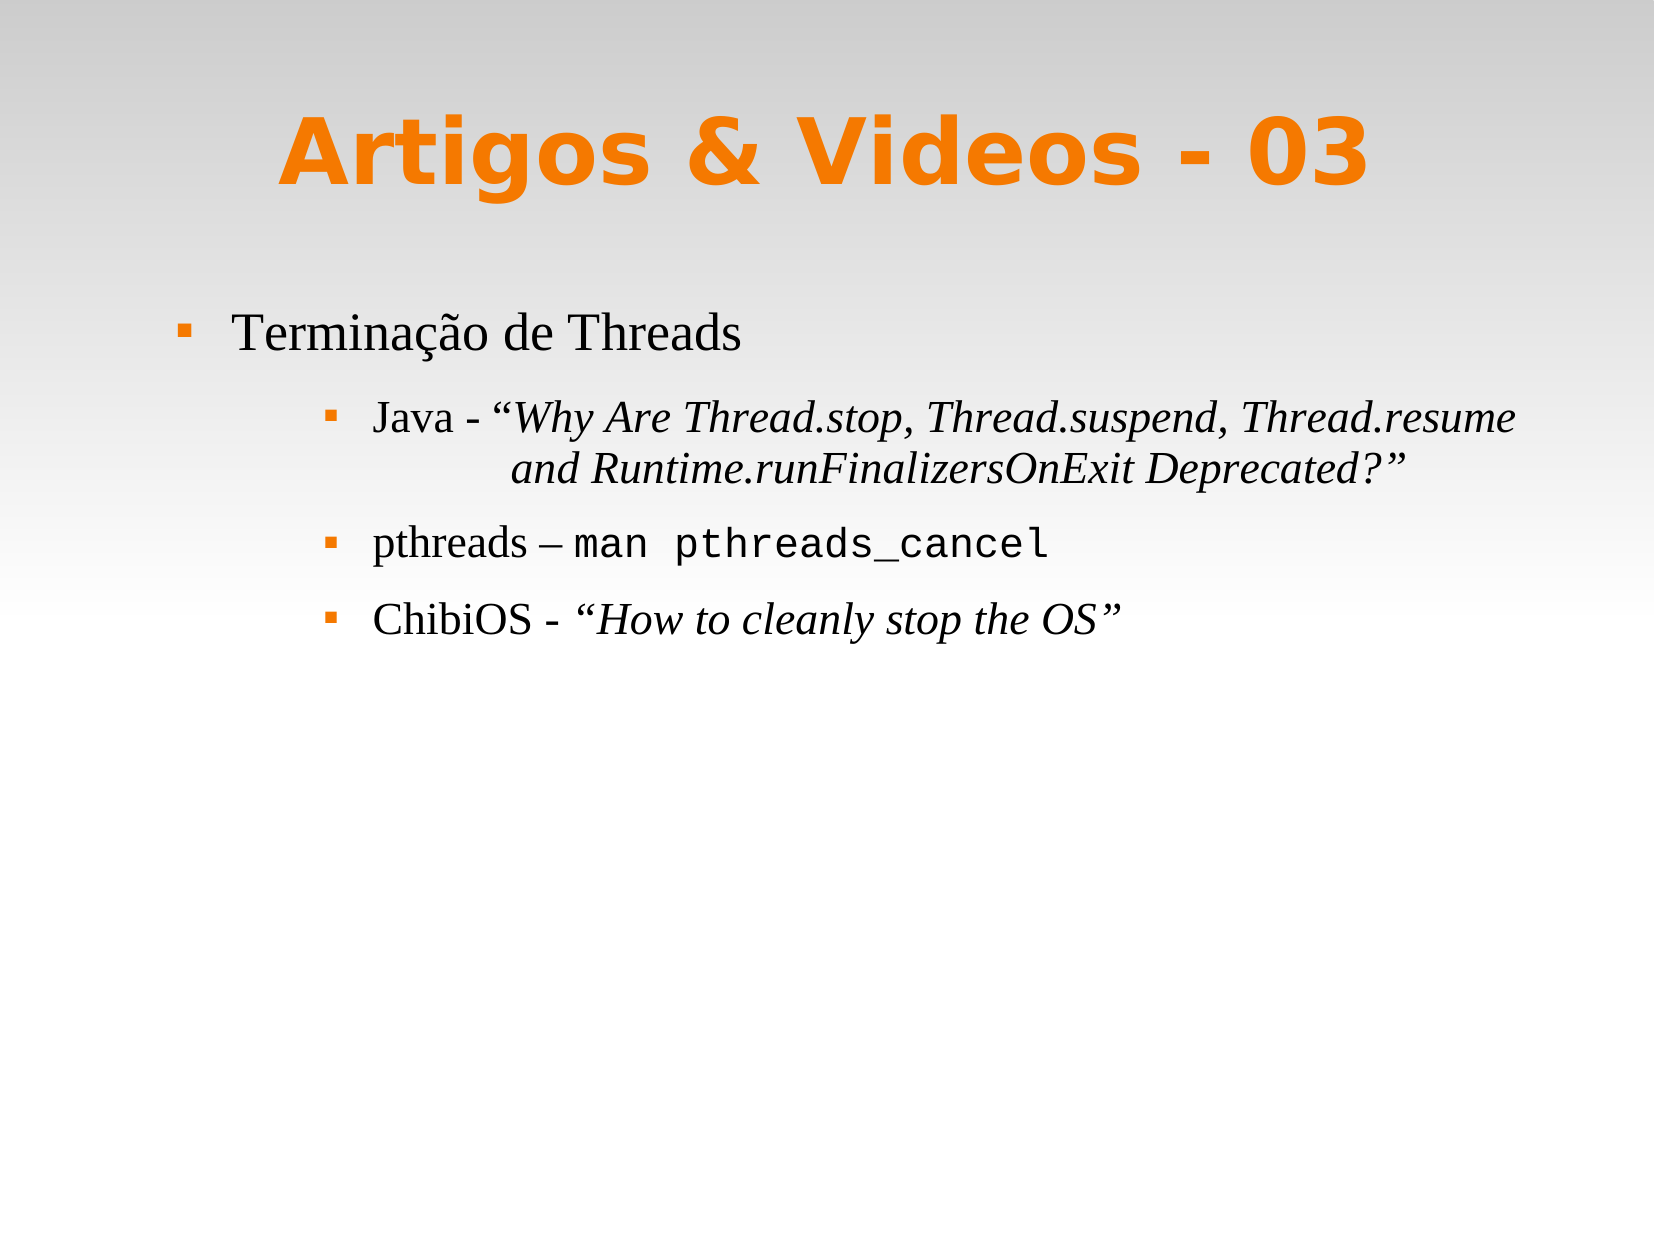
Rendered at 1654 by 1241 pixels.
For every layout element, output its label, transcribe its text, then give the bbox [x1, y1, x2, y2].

title Artigos & Videos - 03 [82, 49, 1571, 257]
list Terminação de Threads Java - “Why Are Thread.stop, Thread.suspend, Thread.resume and Runtime.runFinalizersOnExit Deprecated?” pthreads – man pthreads_cancel ChibiOS - “How to cleanly stop the OS” [89, 302, 1576, 1121]
